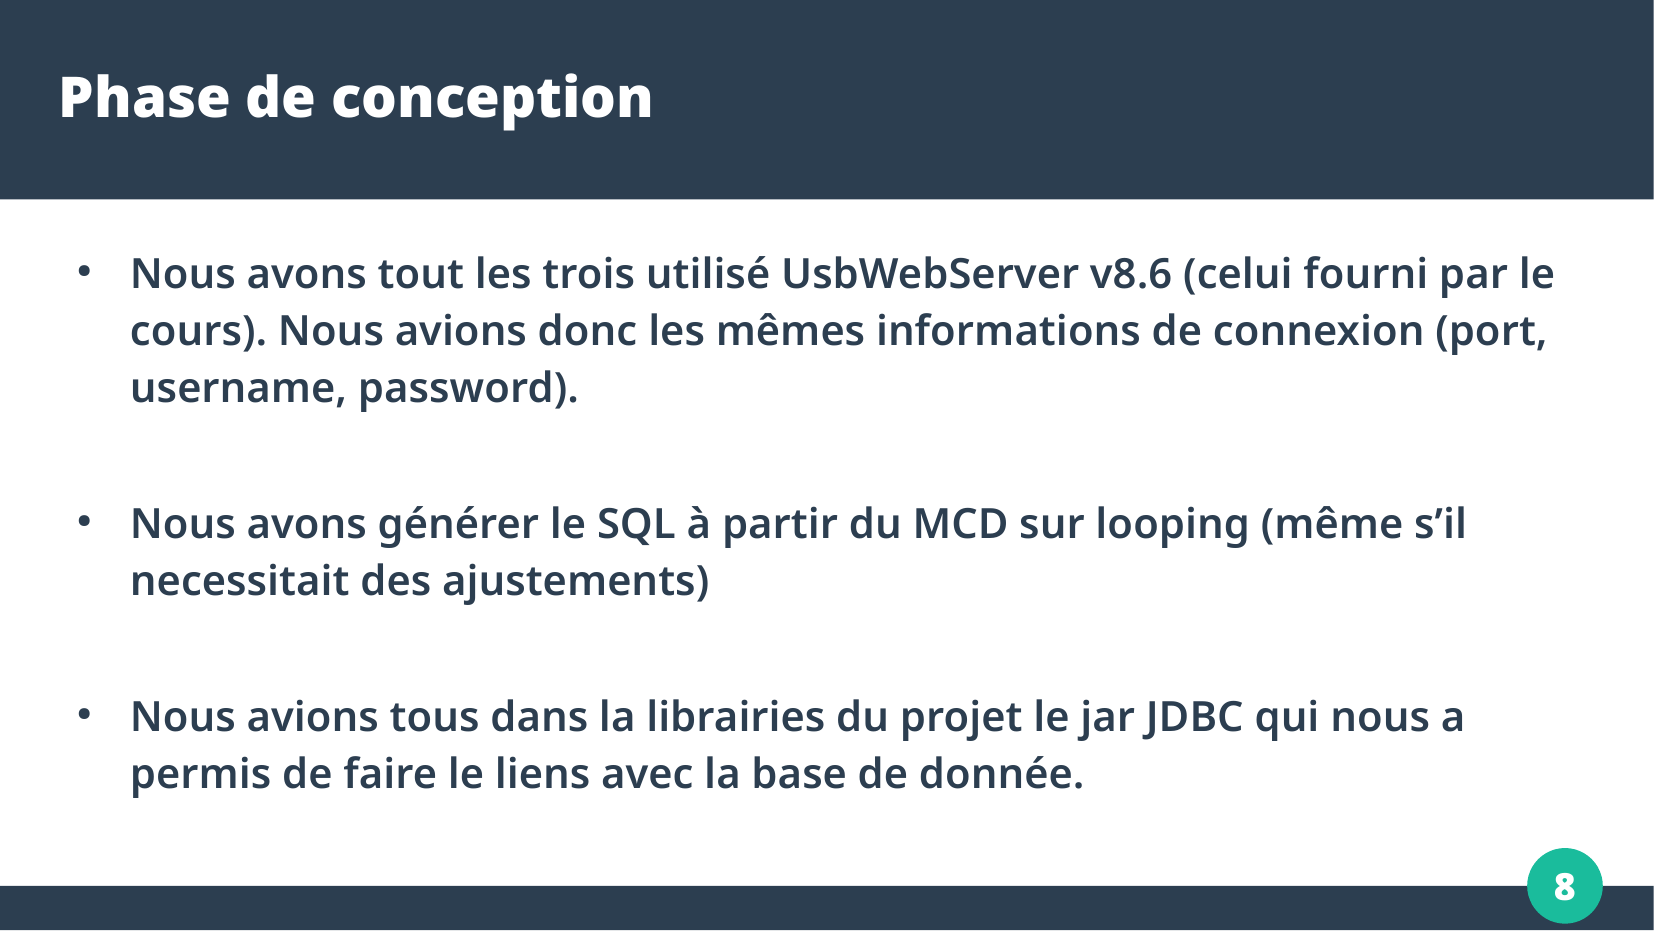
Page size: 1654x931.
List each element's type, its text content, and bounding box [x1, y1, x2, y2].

list Nous avons tout les trois utilisé UsbWebServer v8.6 (celui fourni par le cours). Nous avions donc les mêmes informations de connexion (port, username, password). Nous avons générer le SQL à partir du MCD sur looping (même s’il necessitait des ajustements) Nous avions tous dans la librairies du projet le jar JDBC qui nous a permis de faire le liens avec la base de donnée. [59, 243, 1595, 864]
title Phase de conception [59, 37, 1595, 156]
